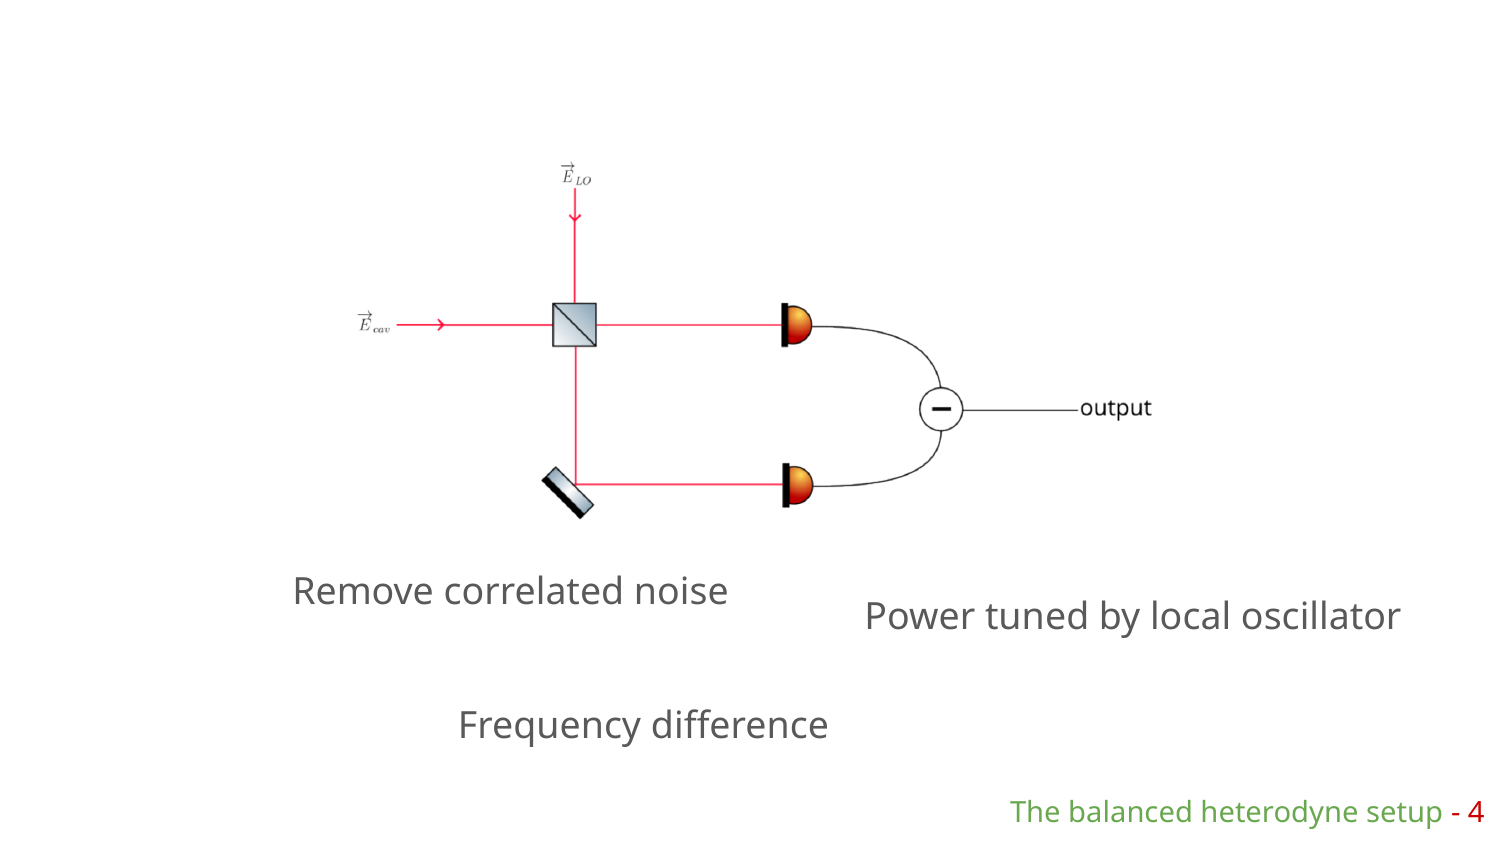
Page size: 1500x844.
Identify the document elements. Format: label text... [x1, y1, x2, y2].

text_box Power tuned by local oscillator [849, 576, 1500, 652]
text_box Remove correlated noise [277, 552, 954, 628]
text_box The balanced heterodyne setup - 4 [344, 778, 1500, 844]
picture [334, 154, 1166, 552]
text_box Frequency difference [442, 686, 1120, 762]
